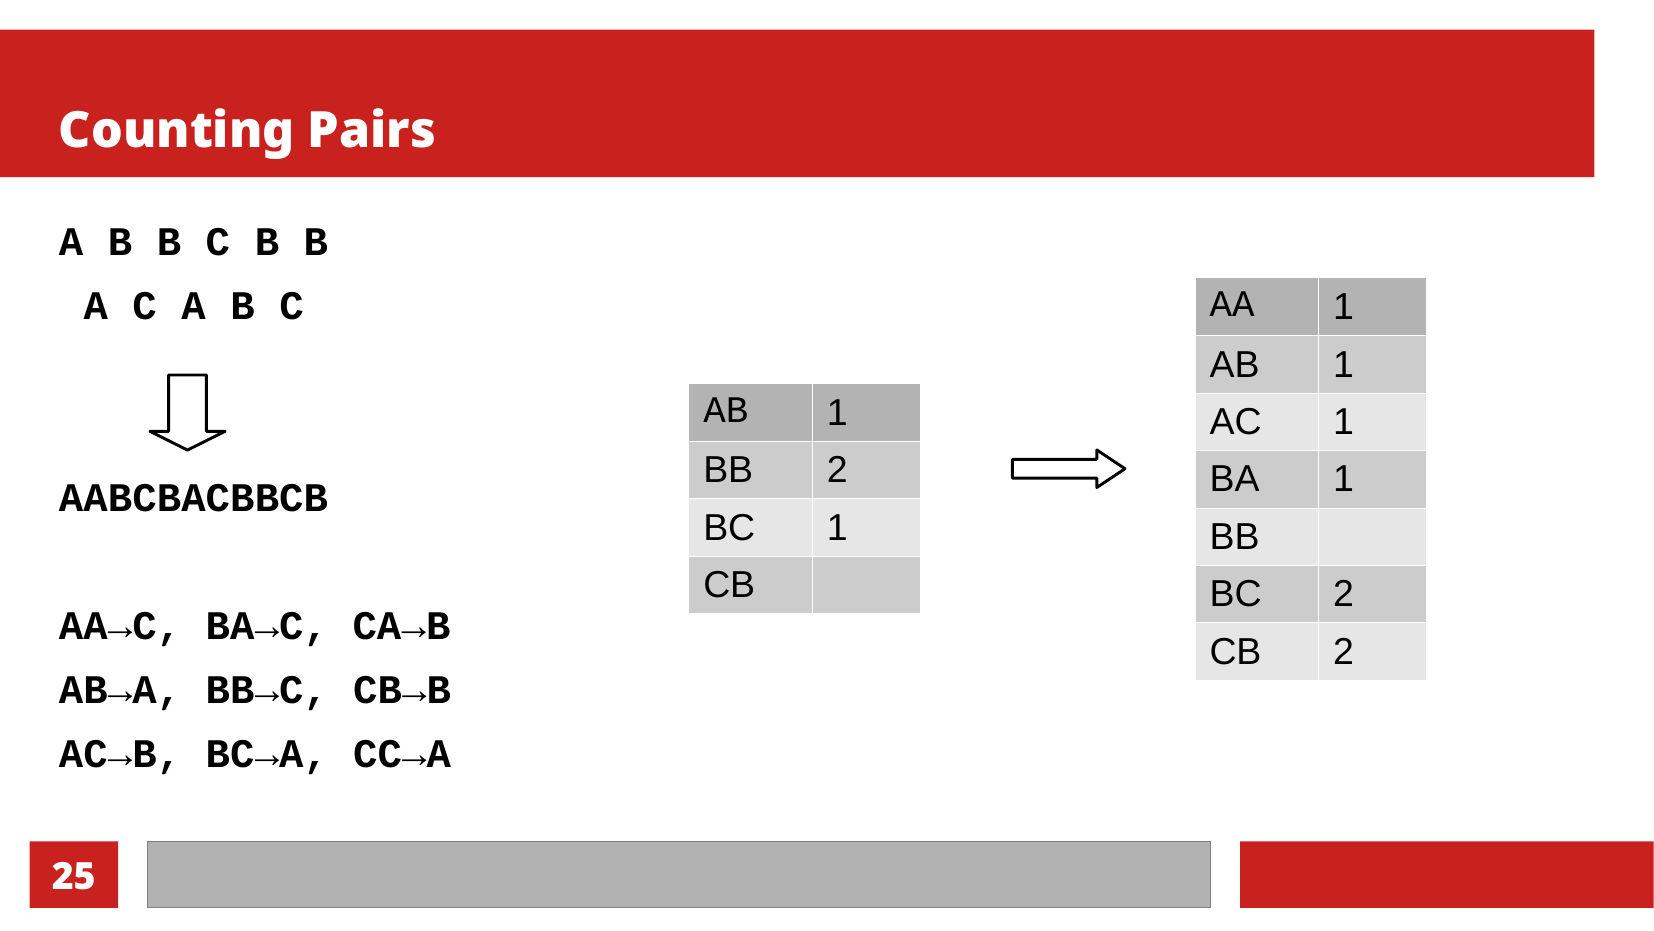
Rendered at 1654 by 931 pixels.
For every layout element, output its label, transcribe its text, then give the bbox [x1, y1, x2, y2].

table_cell CB [689, 557, 812, 613]
table_cell [813, 557, 920, 613]
table_cell [1319, 509, 1426, 565]
table_cell BC [1196, 566, 1318, 622]
table_header 1 [813, 384, 920, 441]
table_cell 1 [1319, 336, 1426, 393]
list A B B C B B A C A B C AABCBACBBCB AA→C, BA→C, CA→B AB→A, BB→C, CB→B AC→B, BC→A, CC→A [59, 221, 488, 798]
table_cell 2 [813, 442, 920, 498]
table_cell 1 [813, 499, 920, 556]
table_cell BB [1196, 509, 1318, 565]
table_cell 2 [1319, 623, 1426, 680]
table_cell 2 [1319, 566, 1426, 622]
table_cell BC [689, 499, 812, 556]
table_cell BB [689, 442, 812, 498]
table_cell 1 [1319, 394, 1426, 450]
table_cell AB [1196, 336, 1318, 393]
table_header 1 [1319, 278, 1426, 335]
table_cell 1 [1319, 451, 1426, 508]
table_header AA [1196, 278, 1318, 335]
table_cell CB [1196, 623, 1318, 680]
table_cell AC [1196, 394, 1318, 450]
text_box [1012, 449, 1126, 488]
table_header AB [689, 384, 812, 441]
table_cell BA [1196, 451, 1318, 508]
text_box [150, 375, 226, 451]
title Counting Pairs [59, 44, 1595, 163]
